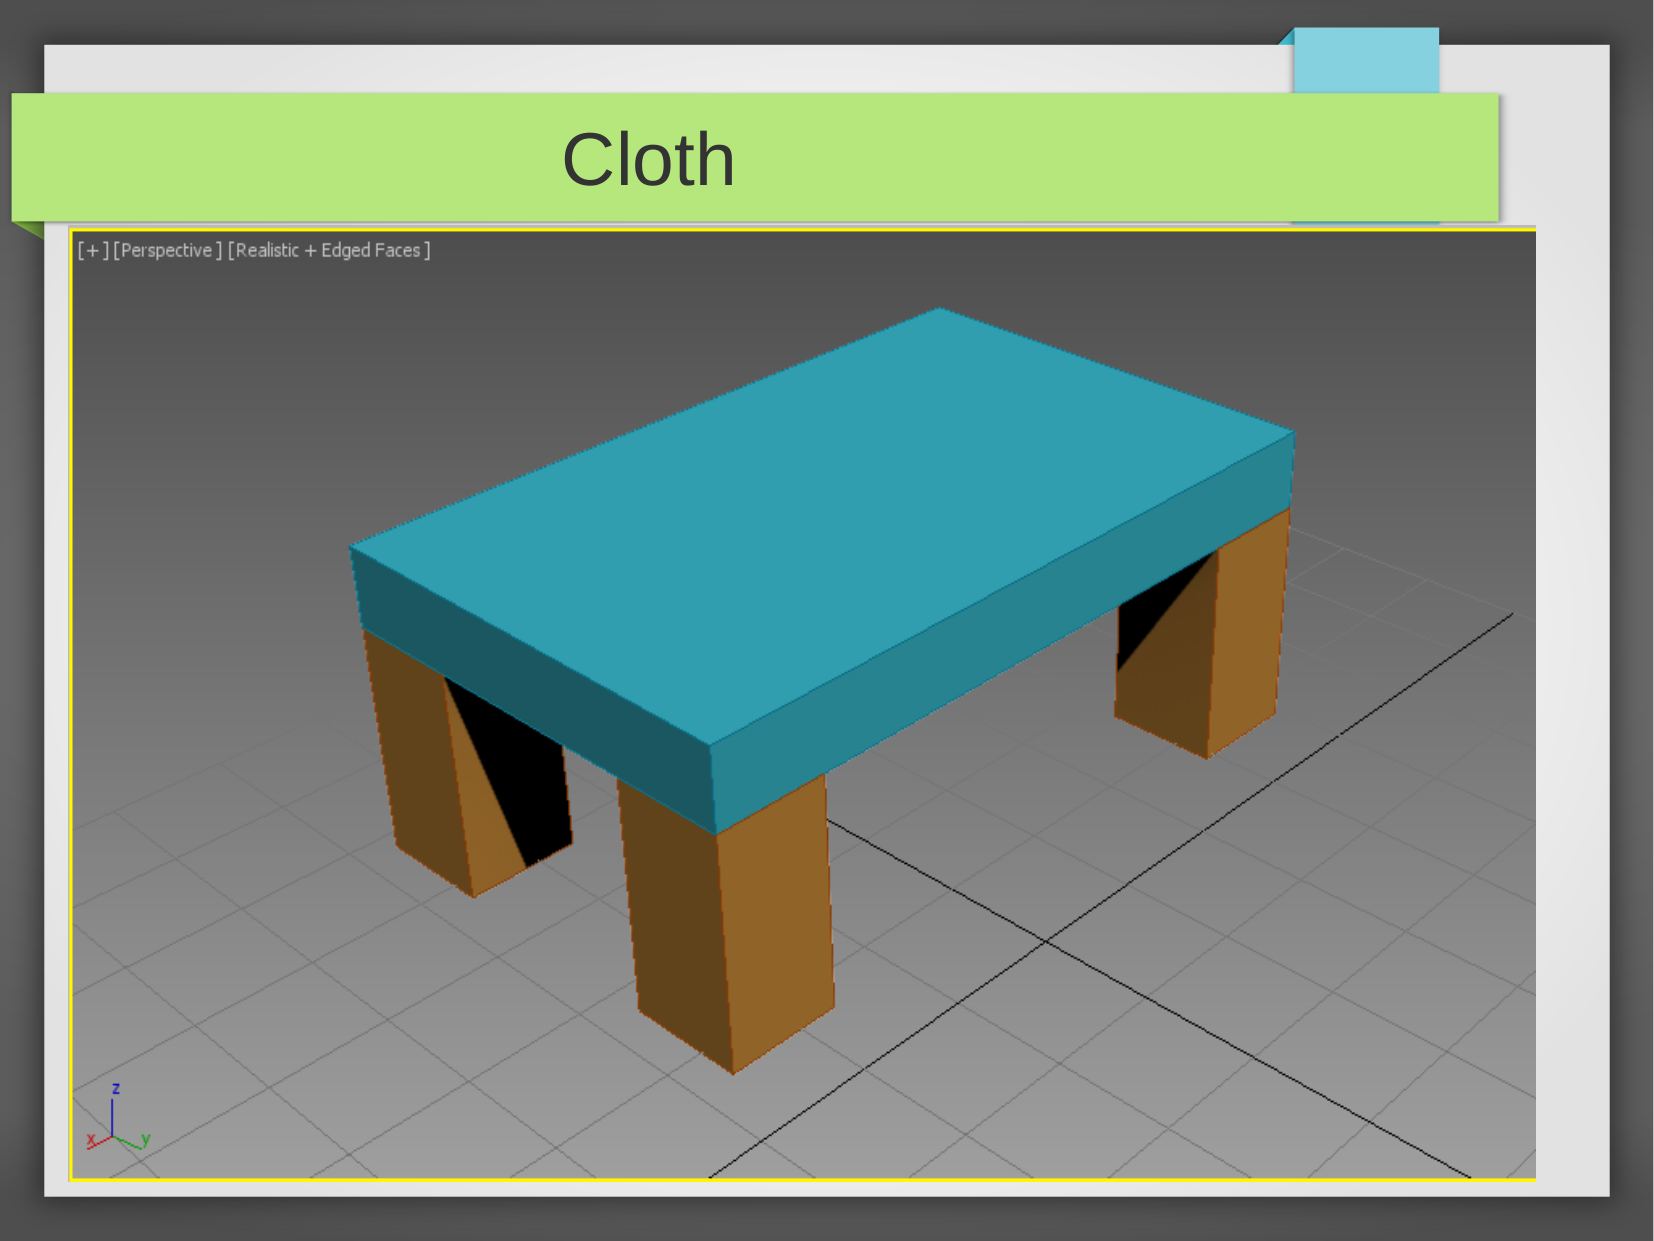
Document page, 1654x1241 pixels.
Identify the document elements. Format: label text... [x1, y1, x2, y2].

picture [0, 0, 1654, 1241]
title Cloth [70, 106, 1229, 213]
